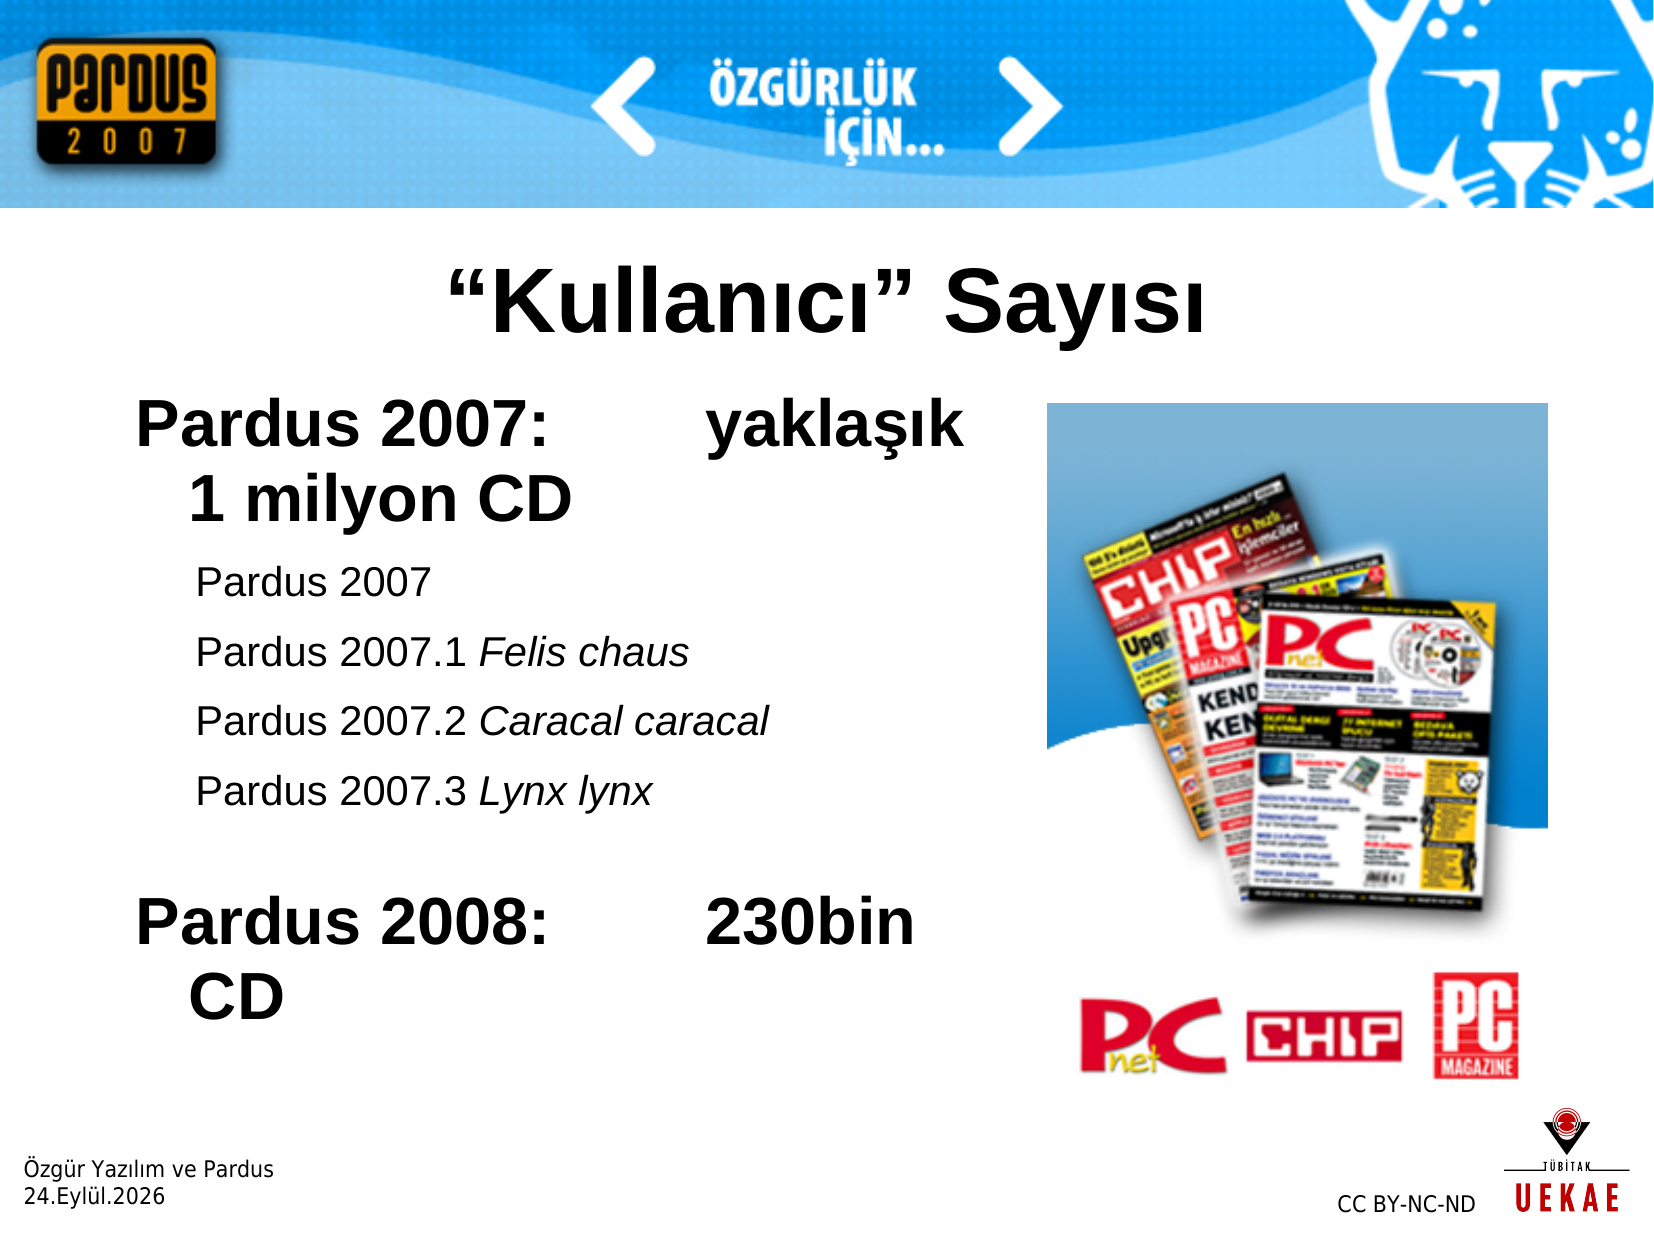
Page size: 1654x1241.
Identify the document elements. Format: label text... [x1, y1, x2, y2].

picture [1047, 403, 1634, 1215]
picture [0, 0, 1654, 208]
text_box Pardus 2007: yaklaşık 1 milyon CD Pardus 2007 Pardus 2007.1 Felis chaus Pardus 2007.2 Caracal caracal Pardus 2007.3 Lynx lynx Pardus 2008: 230bin CD [103, 378, 1004, 1041]
title “Kullanıcı” Sayısı [82, 197, 1571, 405]
